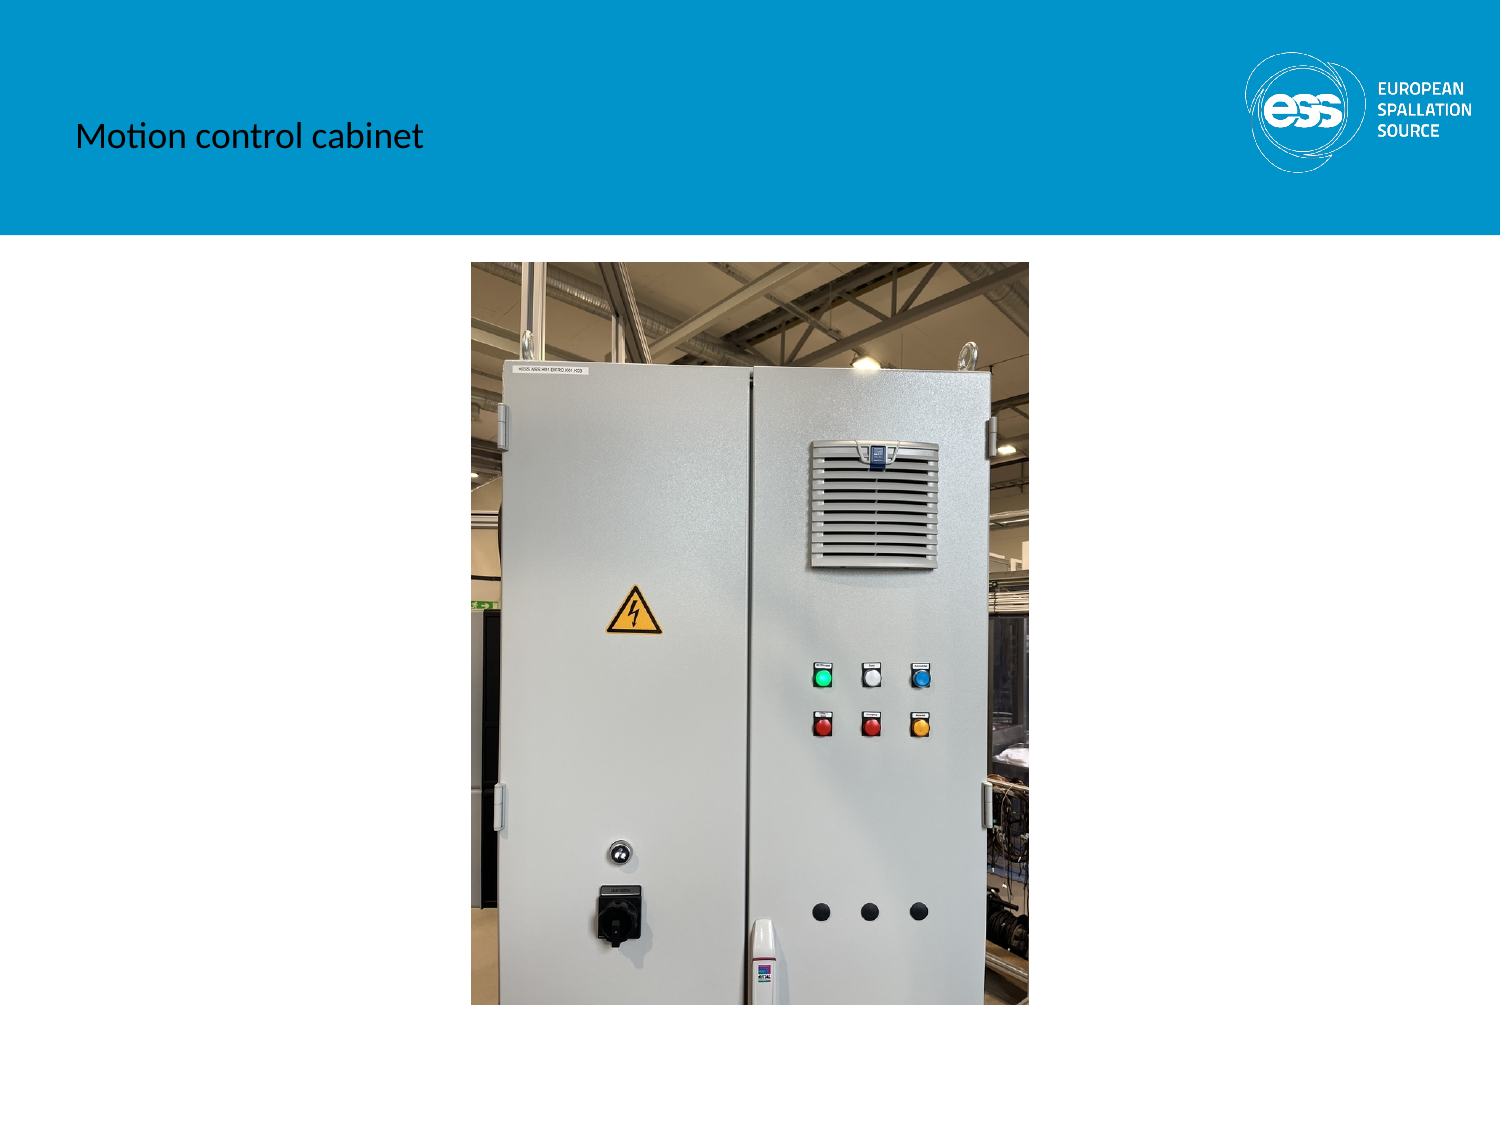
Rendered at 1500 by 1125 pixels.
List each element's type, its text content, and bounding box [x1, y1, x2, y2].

picture [1436, 104, 1444, 115]
picture [1409, 104, 1415, 115]
picture [1264, 94, 1342, 127]
picture [1418, 104, 1423, 115]
picture [1454, 83, 1458, 94]
picture [1379, 83, 1385, 94]
picture [1422, 125, 1428, 134]
picture [471, 262, 1029, 1005]
picture [1432, 125, 1438, 136]
picture [1400, 83, 1407, 94]
picture [1443, 86, 1450, 93]
picture [1398, 109, 1406, 115]
picture [1389, 104, 1393, 115]
title Motion control cabinet [75, 45, 1247, 233]
picture [1423, 83, 1430, 94]
